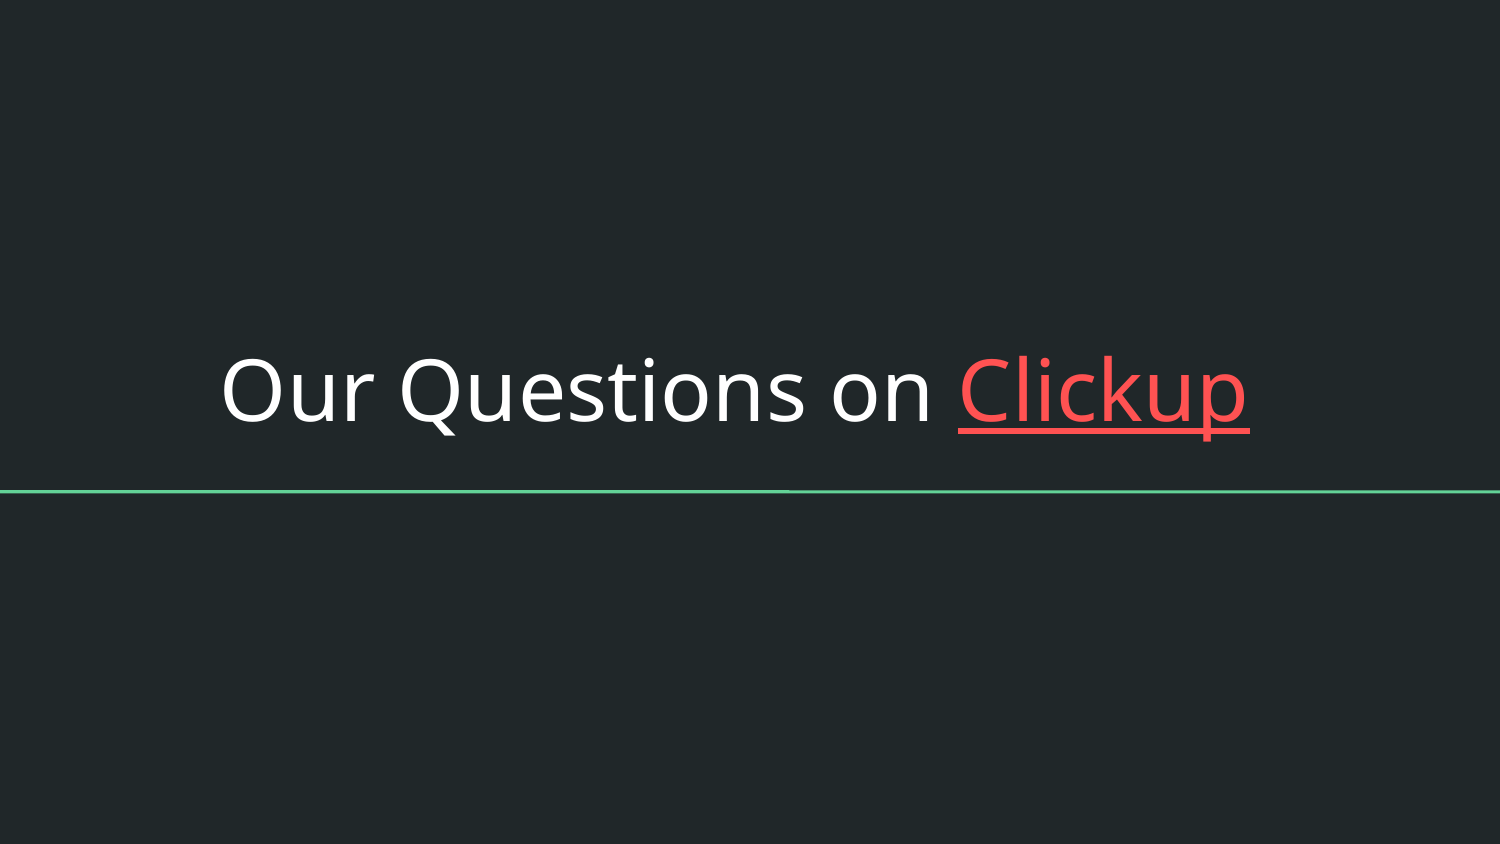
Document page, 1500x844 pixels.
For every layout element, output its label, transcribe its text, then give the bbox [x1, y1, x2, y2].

title Our Questions on Clickup [204, 318, 1295, 468]
